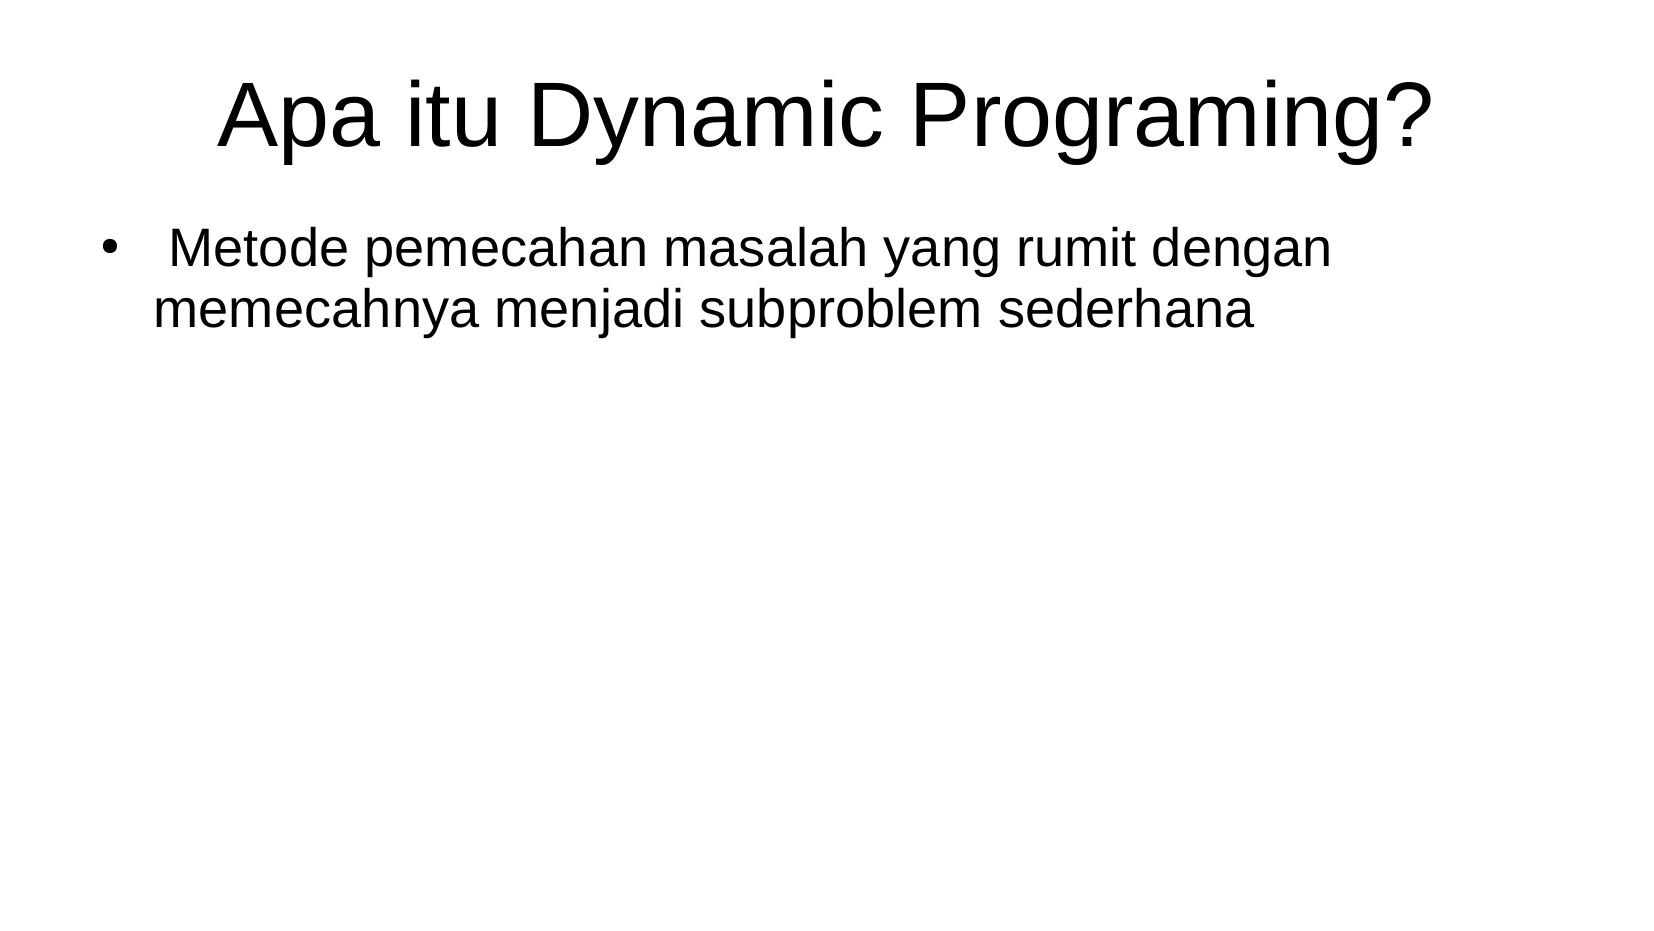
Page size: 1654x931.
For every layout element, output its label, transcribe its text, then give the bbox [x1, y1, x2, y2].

text_box [390, 315, 556, 416]
list Metode pemecahan masalah yang rumit dengan memecahnya menjadi subproblem sederhana [82, 217, 1571, 758]
title Apa itu Dynamic Programing? [82, 37, 1571, 193]
